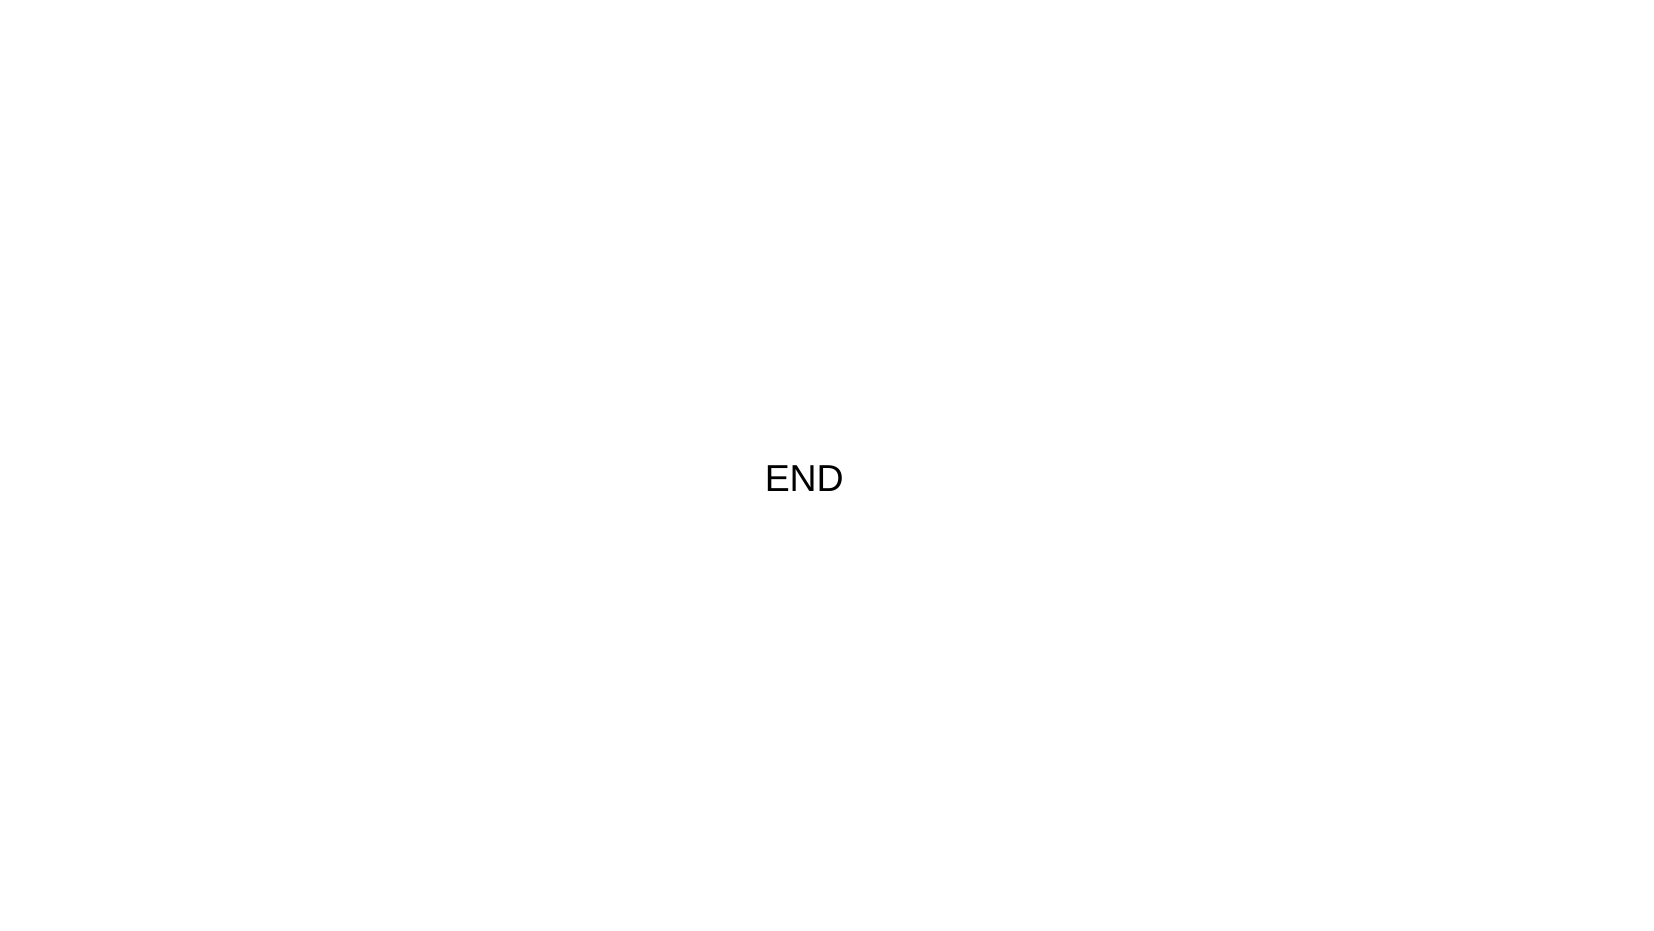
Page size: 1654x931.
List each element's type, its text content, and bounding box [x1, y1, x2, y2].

text_box END [750, 450, 859, 507]
